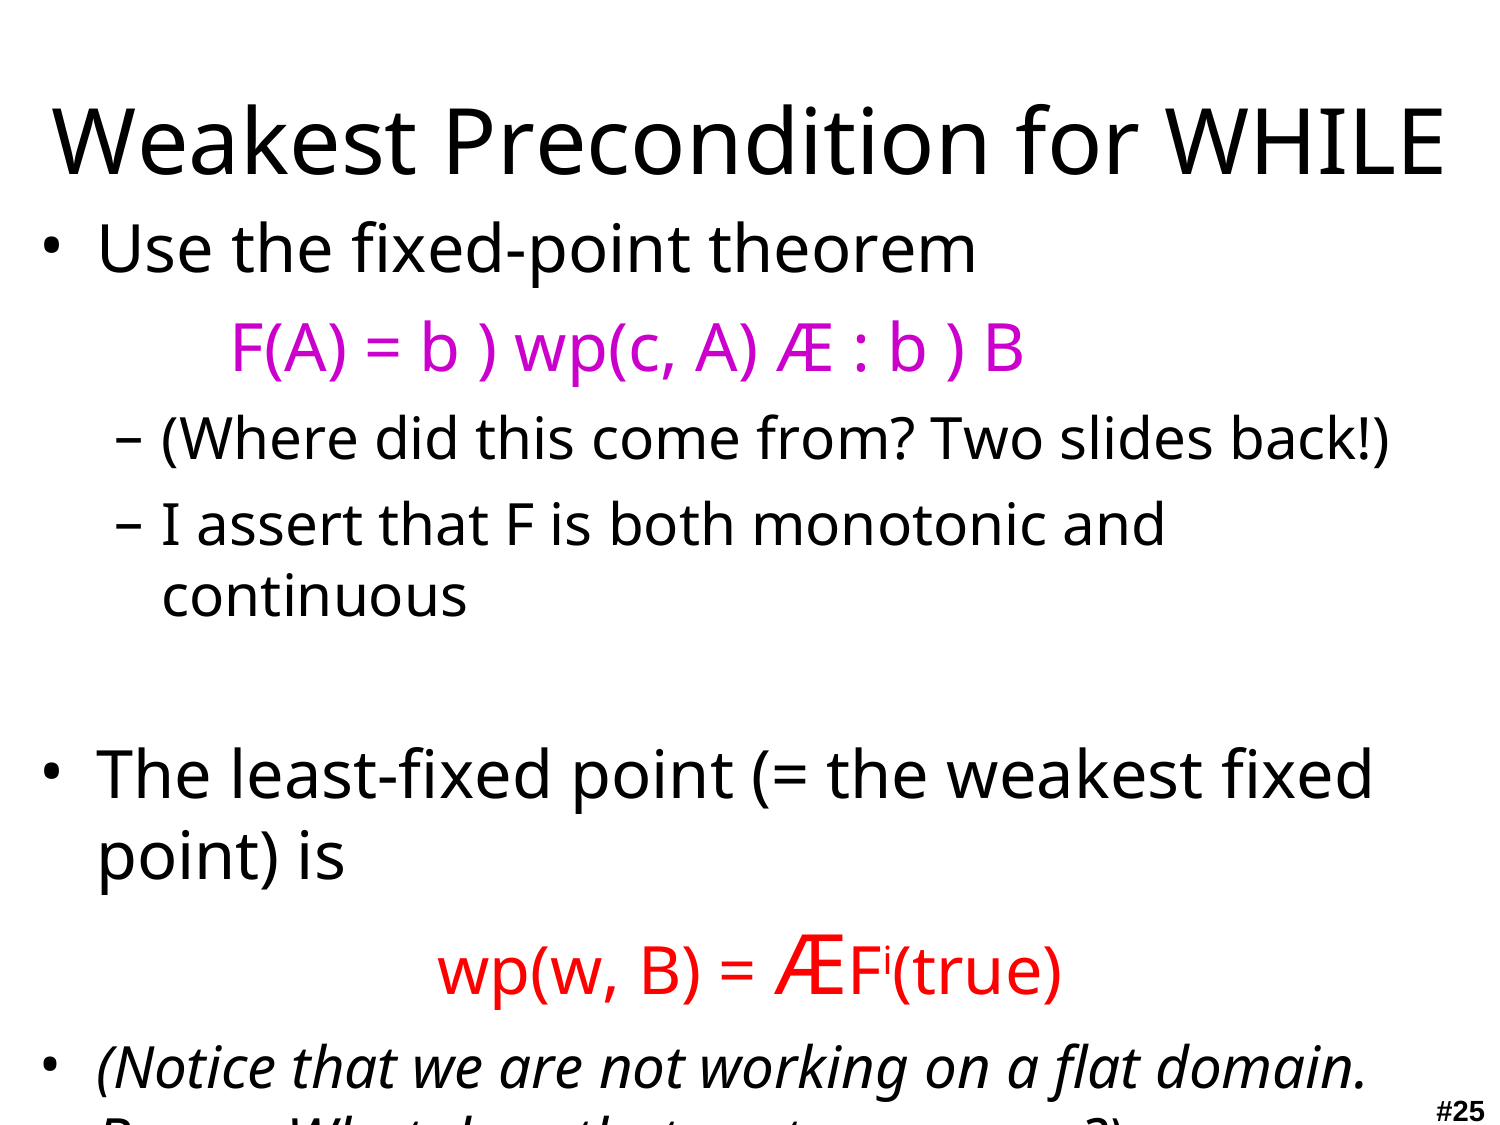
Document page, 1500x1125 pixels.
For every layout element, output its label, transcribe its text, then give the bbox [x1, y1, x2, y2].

title Weakest Precondition for WHILE [24, 45, 1476, 199]
list Use the fixed-point theorem F(A) = b ) wp(c, A) Æ : b ) B (Where did this come from? Two slides back!) I assert that F is both monotonic and continuous The least-fixed point (= the weakest fixed point) is wp(w, B) = ÆFi(true) (Notice that we are not working on a flat domain. Bonus: What does that sentence mean?) [24, 199, 1476, 1038]
